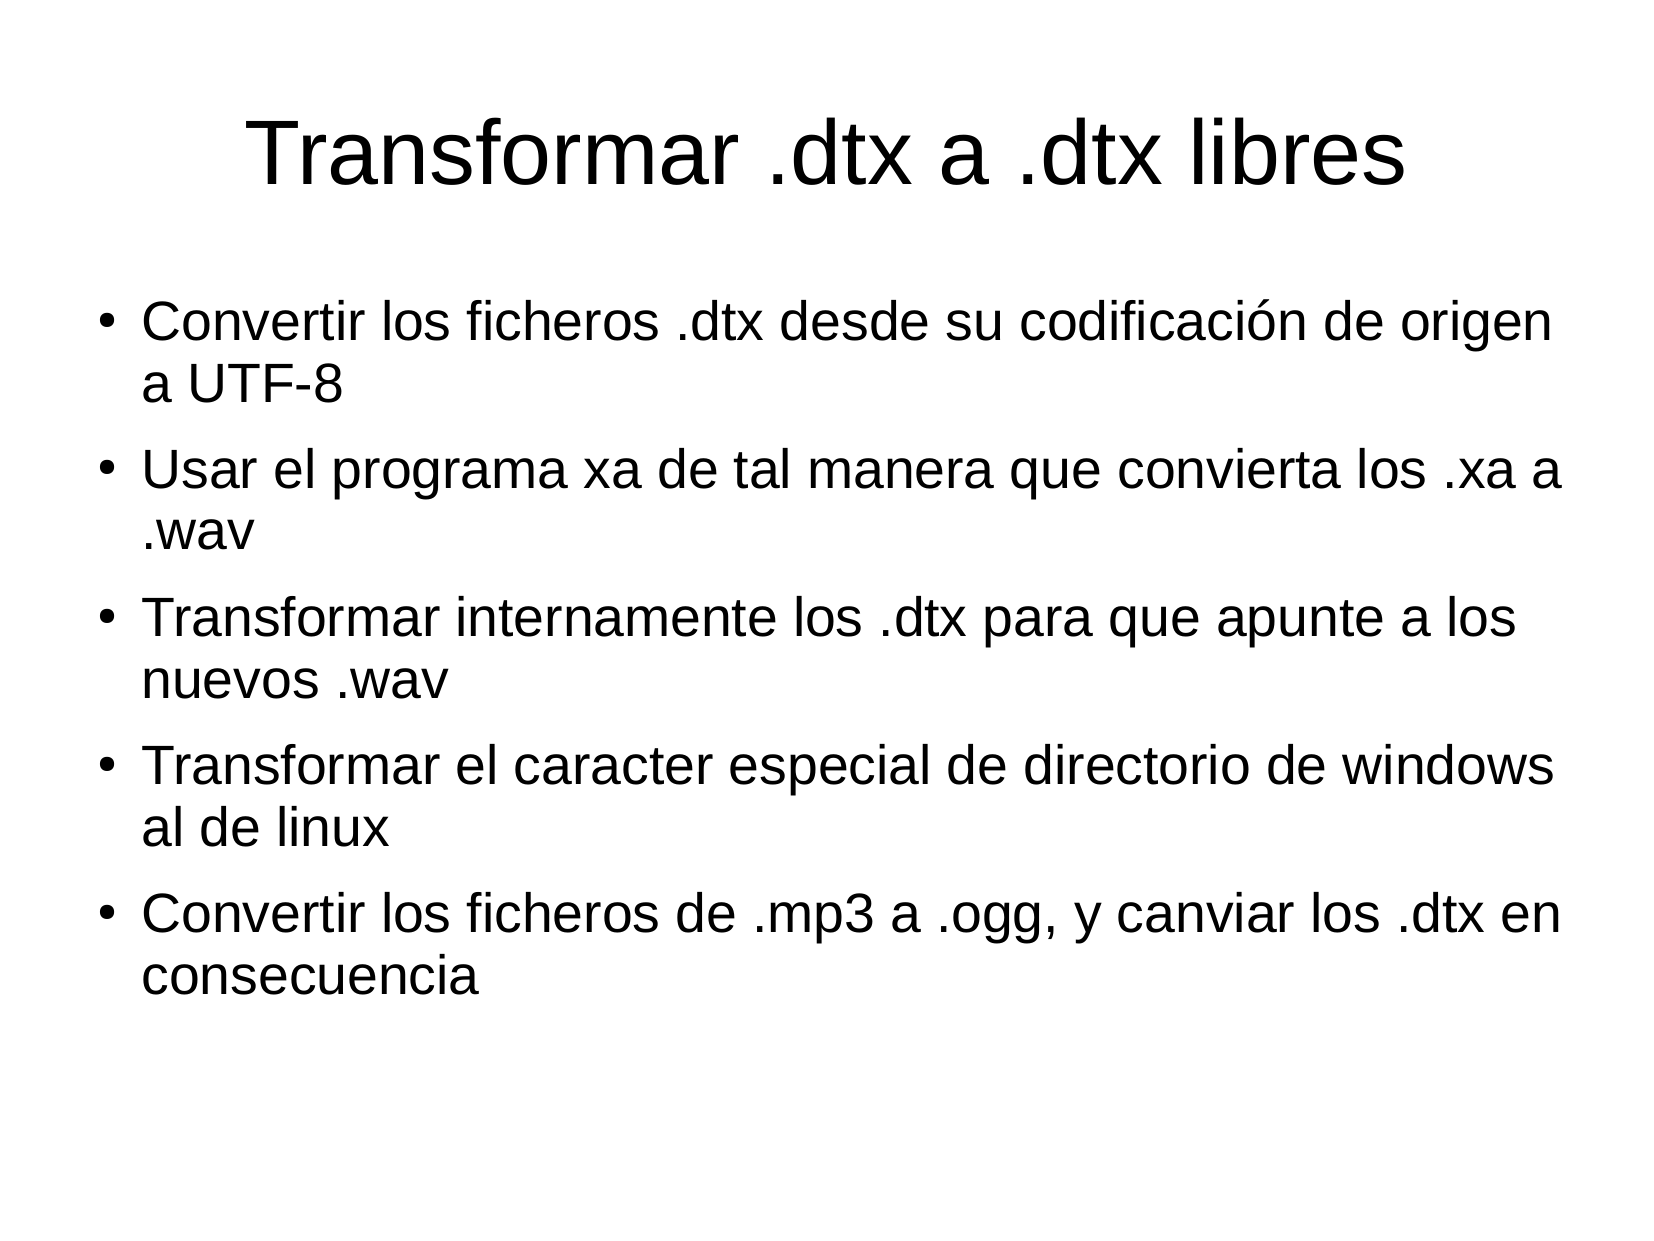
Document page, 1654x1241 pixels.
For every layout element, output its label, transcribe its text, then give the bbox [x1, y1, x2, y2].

list Convertir los ficheros .dtx desde su codificación de origen a UTF-8 Usar el programa xa de tal manera que convierta los .xa a .wav Transformar internamente los .dtx para que apunte a los nuevos .wav Transformar el caracter especial de directorio de windows al de linux Convertir los ficheros de .mp3 a .ogg, y canviar los .dtx en consecuencia [82, 290, 1571, 1010]
title Transformar .dtx a .dtx libres [82, 49, 1571, 257]
